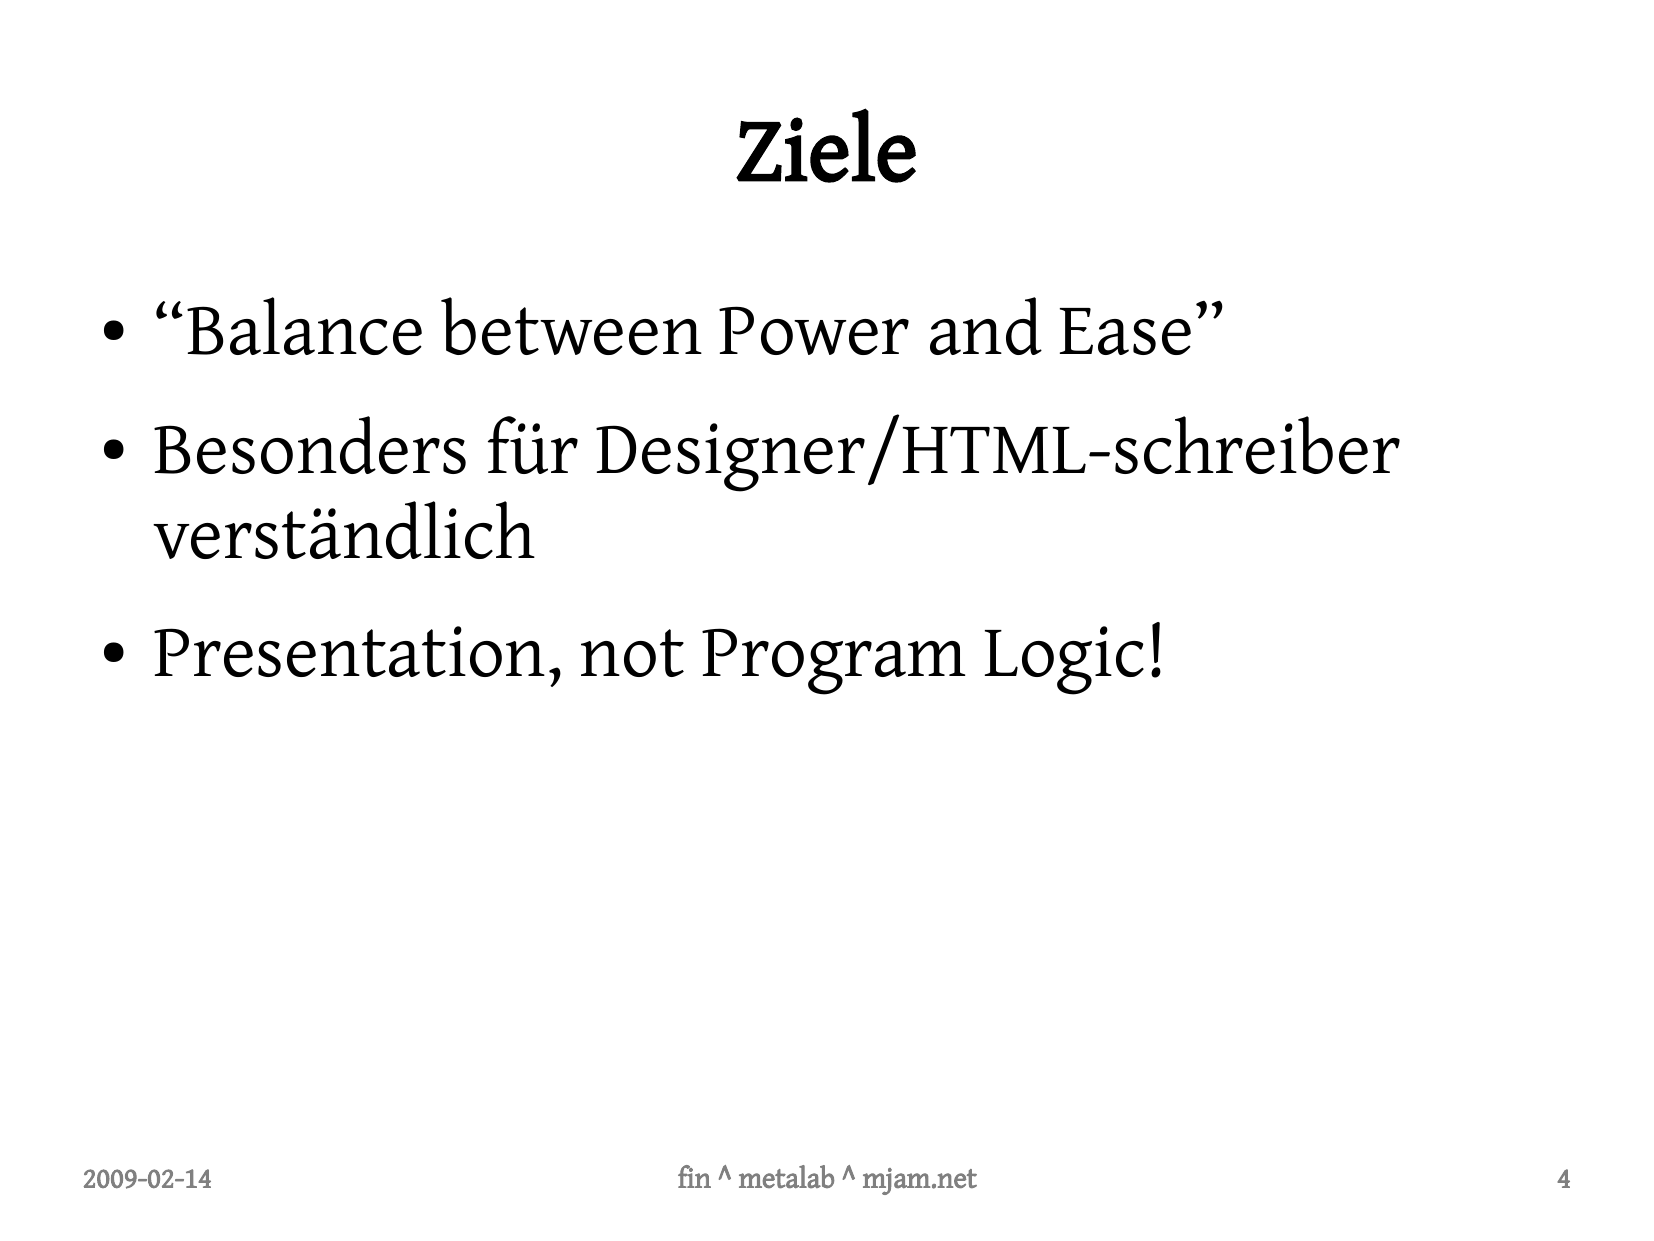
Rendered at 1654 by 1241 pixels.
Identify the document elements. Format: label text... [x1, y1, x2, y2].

list “Balance between Power and Ease” Besonders für Designer/HTML-schreiber verständlich Presentation, not Program Logic! [82, 290, 1571, 1109]
title Ziele [82, 49, 1571, 257]
